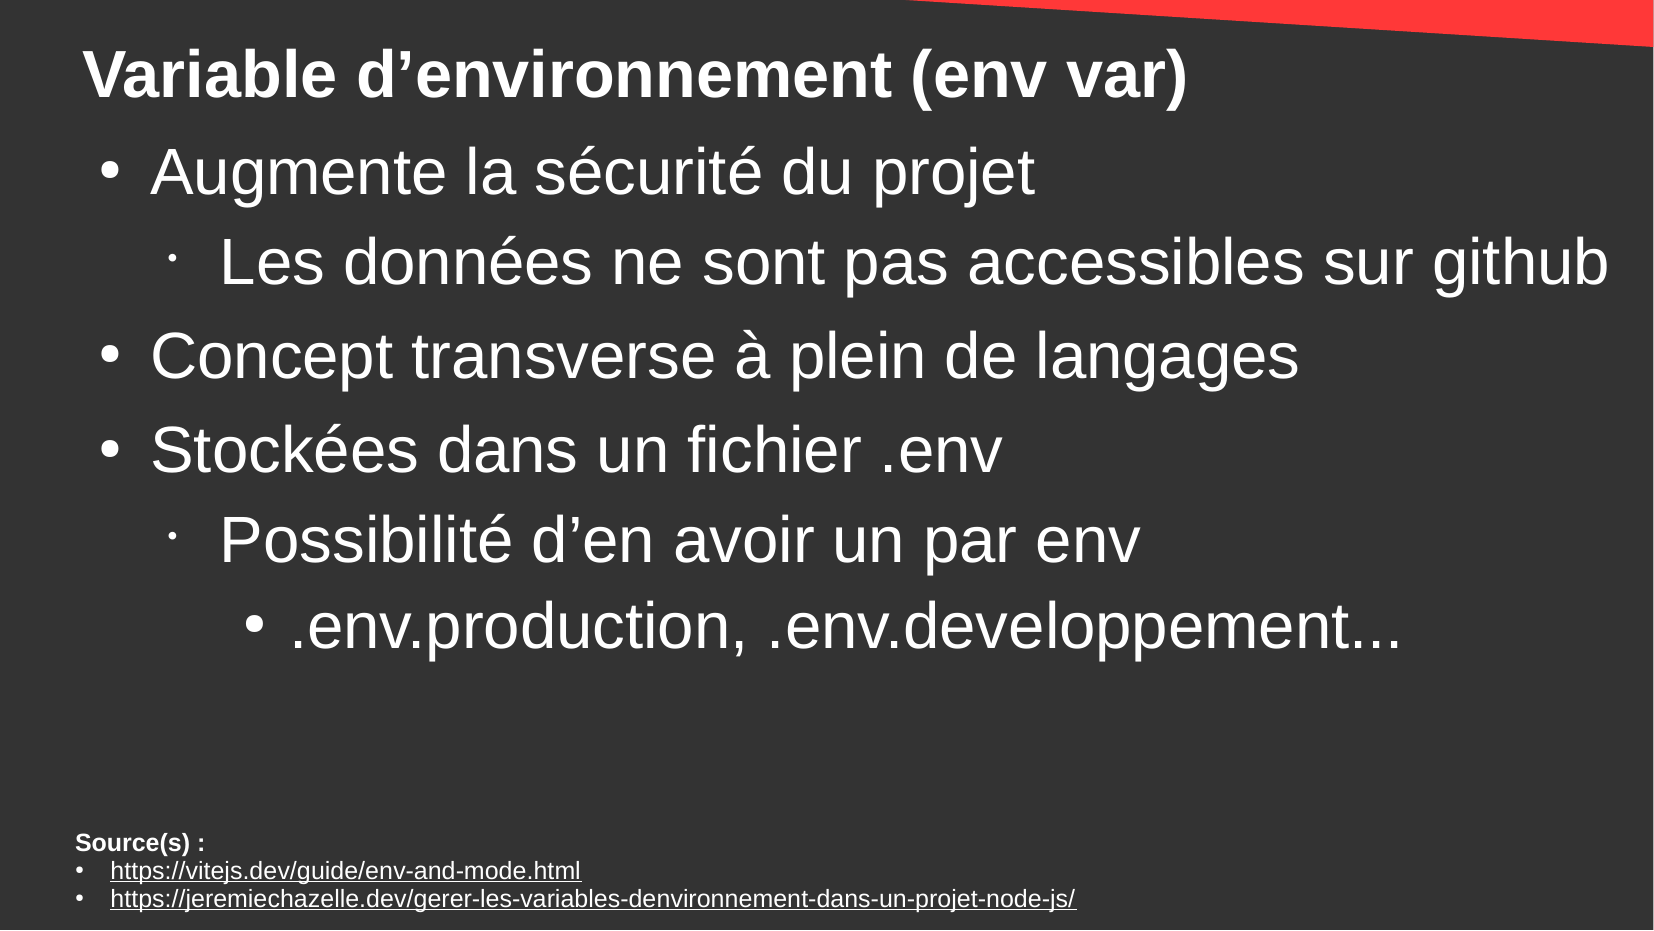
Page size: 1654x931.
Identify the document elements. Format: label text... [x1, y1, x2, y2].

text_box [905, 0, 1654, 48]
title Variable d’environnement (env var) [82, 37, 1571, 115]
list Augmente la sécurité du projet Les données ne sont pas accessibles sur github Concept transverse à plein de langages Stockées dans un fichier .env Possibilité d’en avoir un par env .env.production, .env.developpement... [80, 135, 1620, 739]
text_box Source(s) : https://vitejs.dev/guide/env-and-mode.html https://jeremiechazelle.dev/gerer-les-variables-denvironnement-dans-un-projet-node-js/ [60, 821, 1546, 931]
